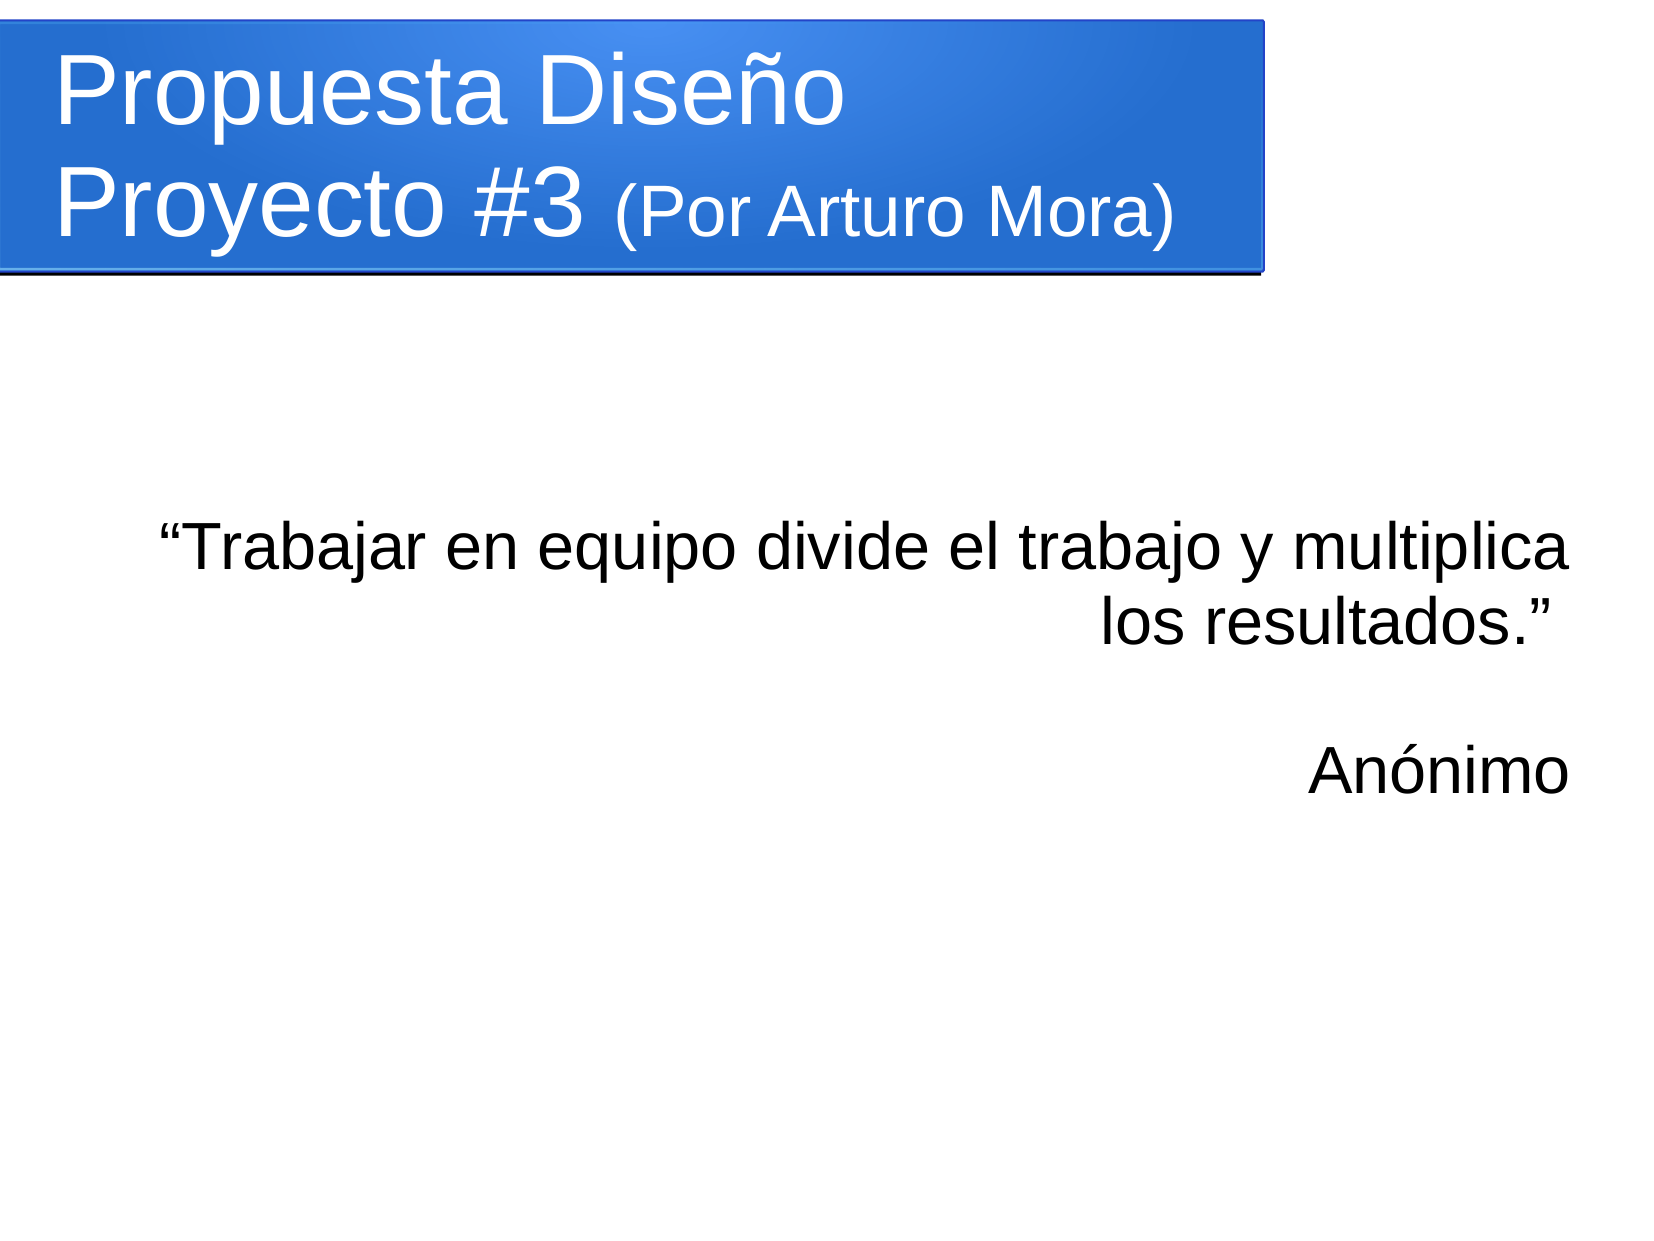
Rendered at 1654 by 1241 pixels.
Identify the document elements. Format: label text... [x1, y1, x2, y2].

subtitle “Trabajar en equipo divide el trabajo y multiplica los resultados.” Anónimo [82, 299, 1571, 1019]
title Propuesta Diseño Proyecto #3 (Por Arturo Mora) [53, 34, 1205, 258]
